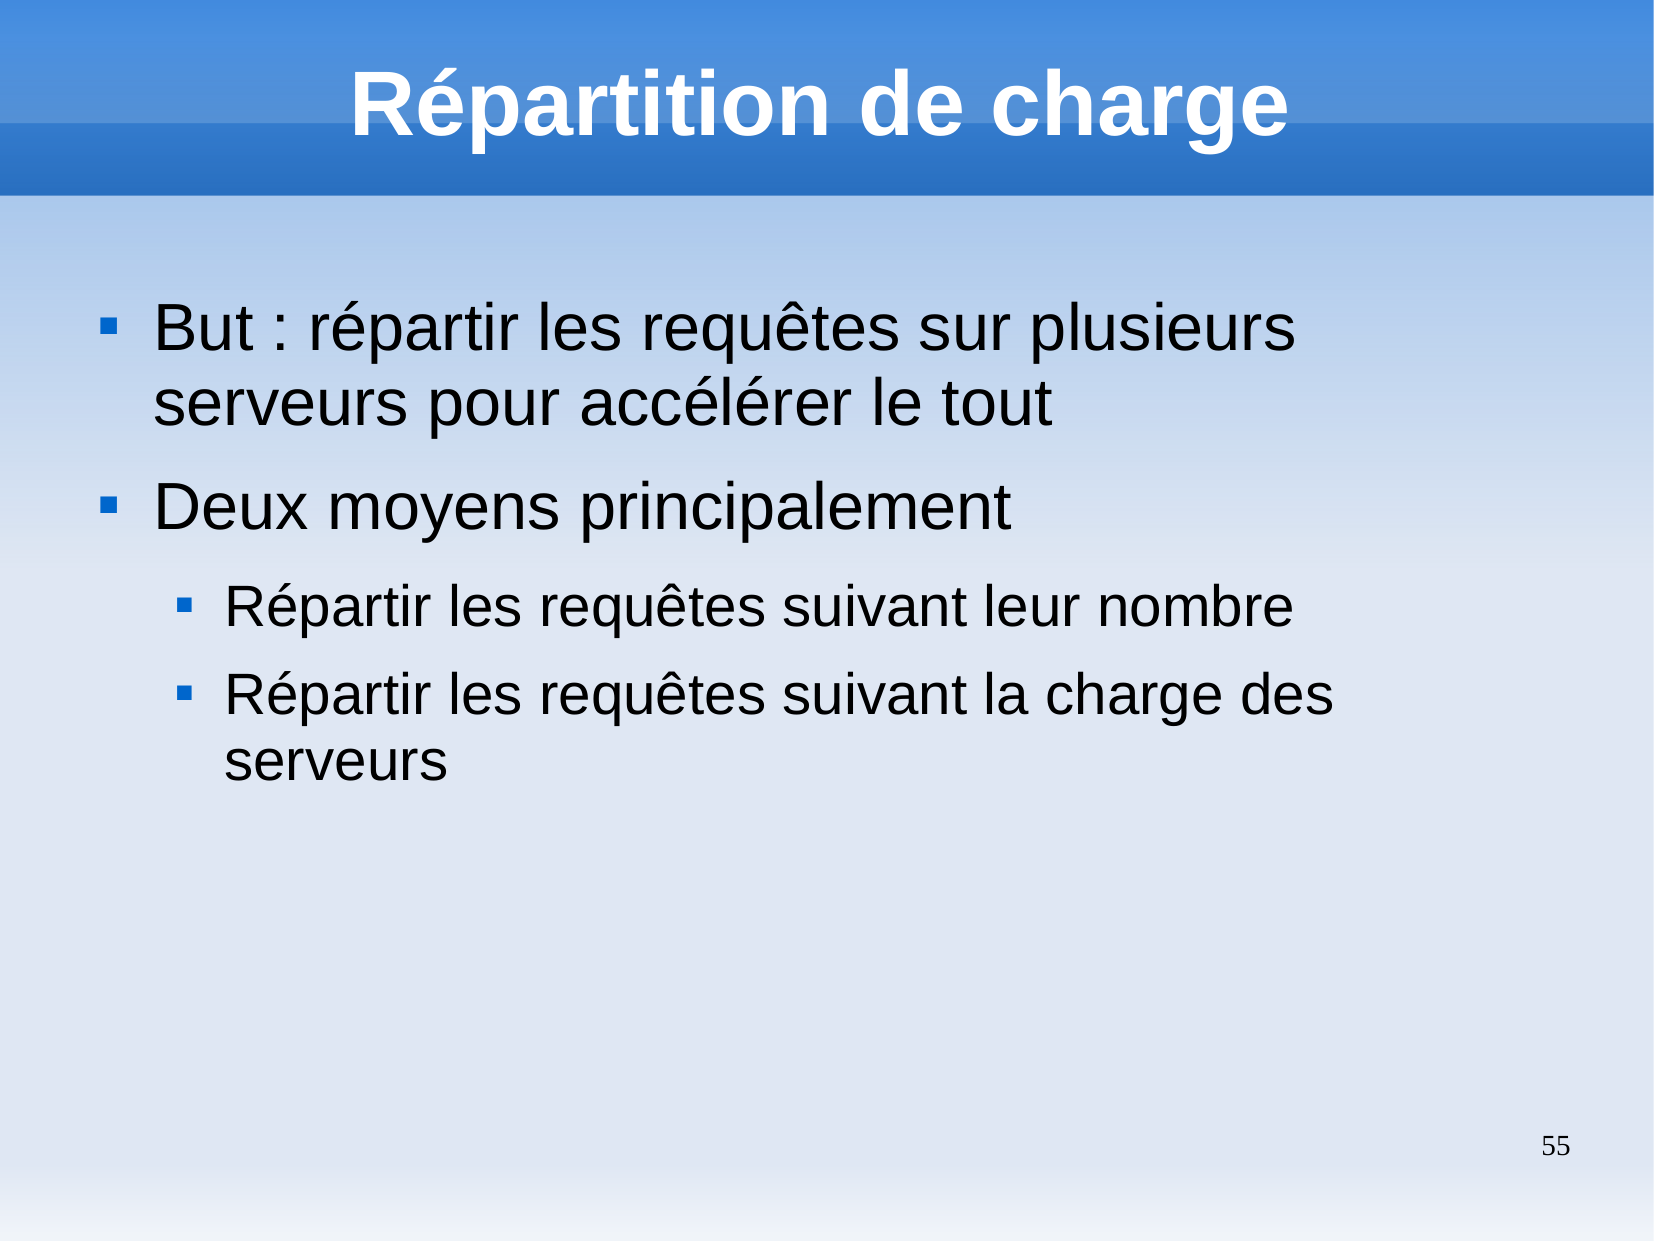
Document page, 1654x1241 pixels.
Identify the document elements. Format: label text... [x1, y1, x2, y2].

title Répartition de charge [76, 7, 1565, 200]
list But : répartir les requêtes sur plusieurs serveurs pour accélérer le tout Deux moyens principalement Répartir les requêtes suivant leur nombre Répartir les requêtes suivant la charge des serveurs [82, 290, 1571, 1094]
picture [0, 0, 1654, 1241]
